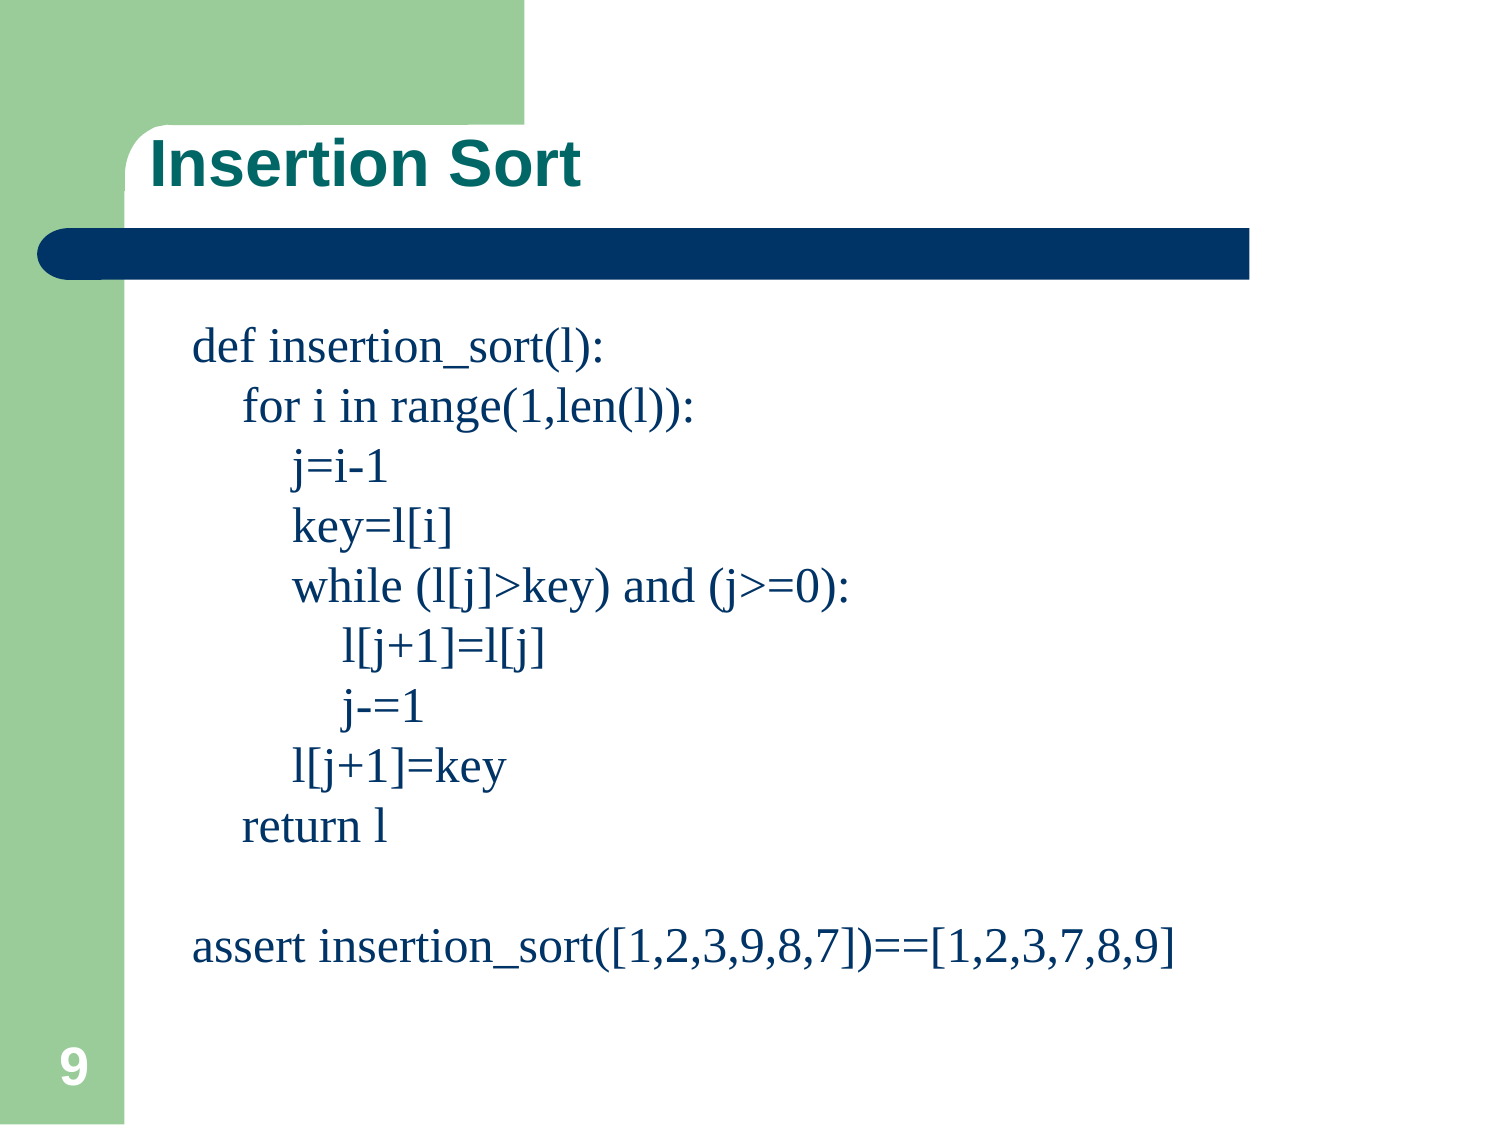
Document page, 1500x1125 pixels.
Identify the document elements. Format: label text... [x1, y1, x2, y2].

text_box <número> [12, 1023, 138, 1105]
text_box Insertion Sort [134, 82, 1500, 247]
text_box def insertion_sort(l): for i in range(1,len(l)): j=i-1 key=l[i] while (l[j]>key) and (j>=0): l[j+1]=l[j] j-=1 l[j+1]=key return l assert insertion_sort([1,2,3,9,8,7])==[1,2,3,7,8,9] [177, 305, 1192, 981]
